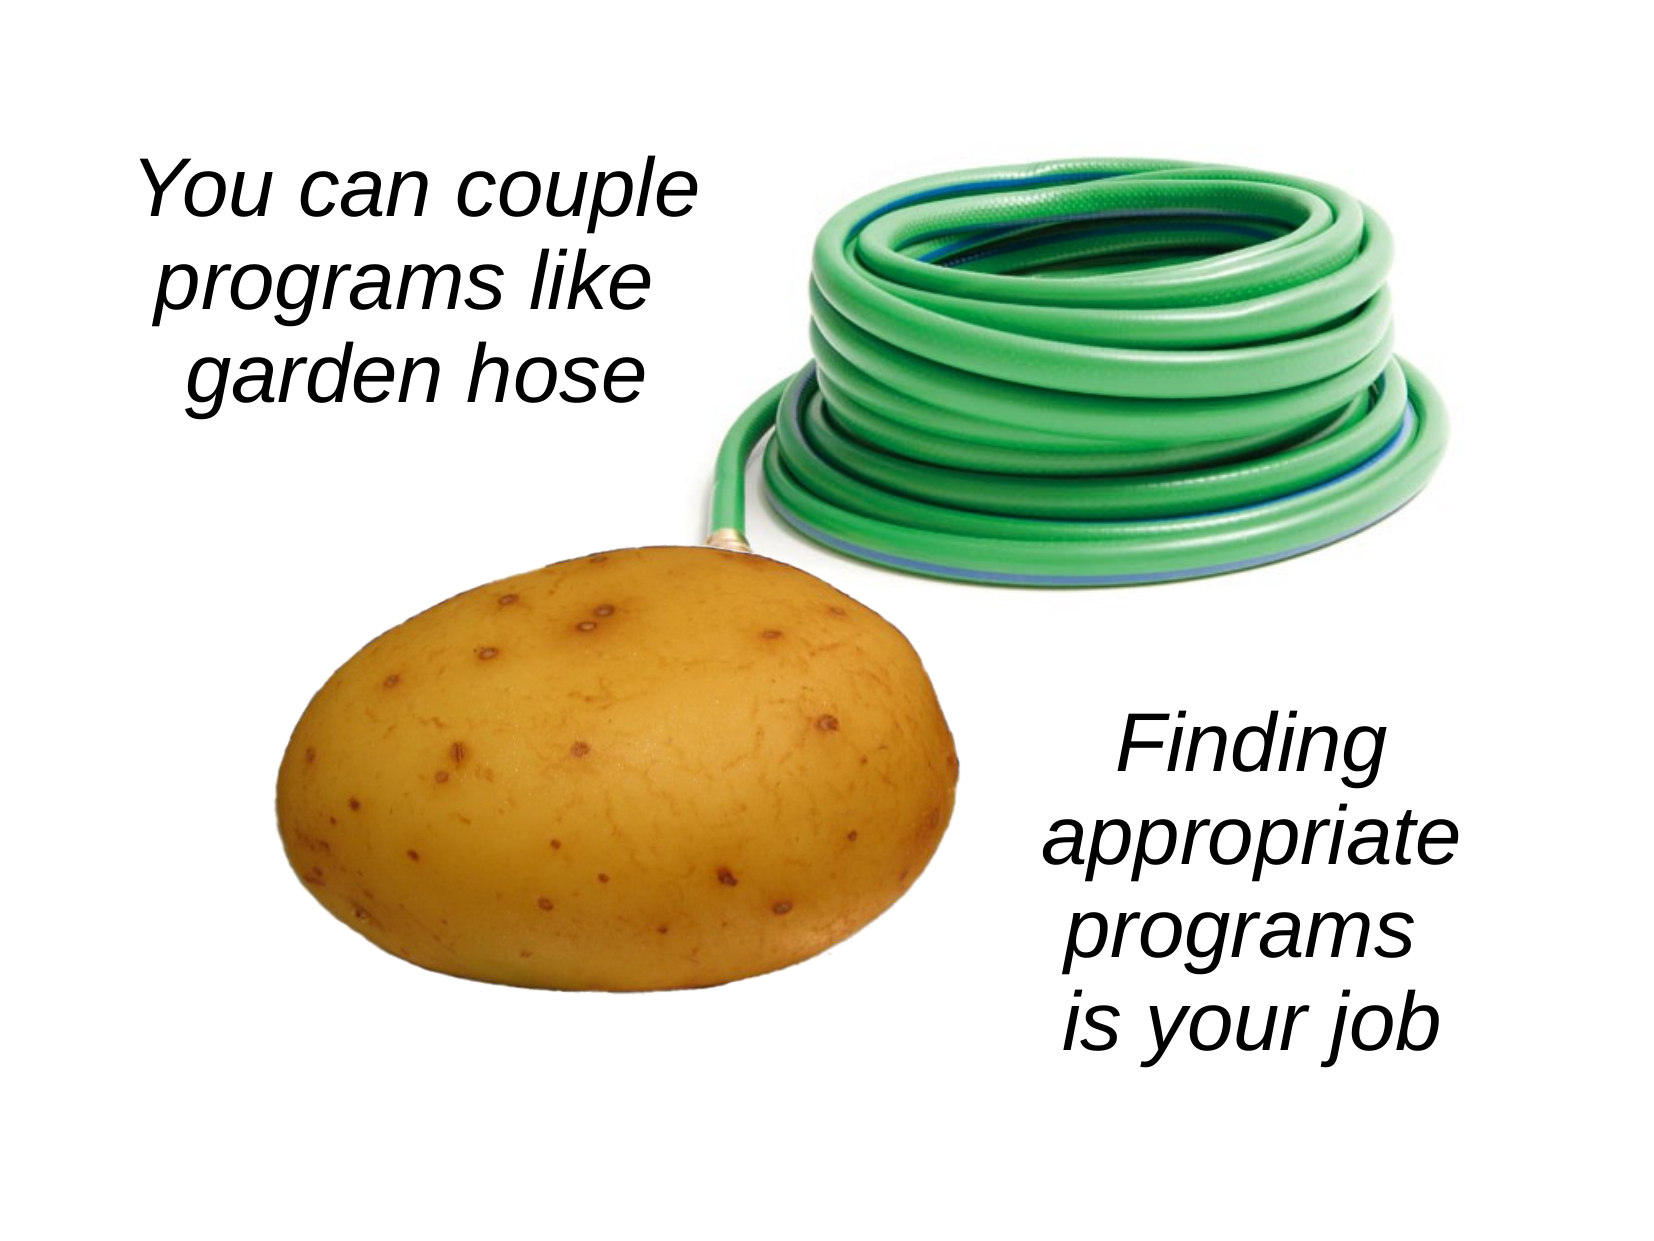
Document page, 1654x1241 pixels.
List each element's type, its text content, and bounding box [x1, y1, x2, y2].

text_box Finding appropriate programs is your job [968, 696, 1536, 1241]
text_box You can couple programs like garden hose [0, 127, 839, 649]
picture [271, 92, 1465, 996]
